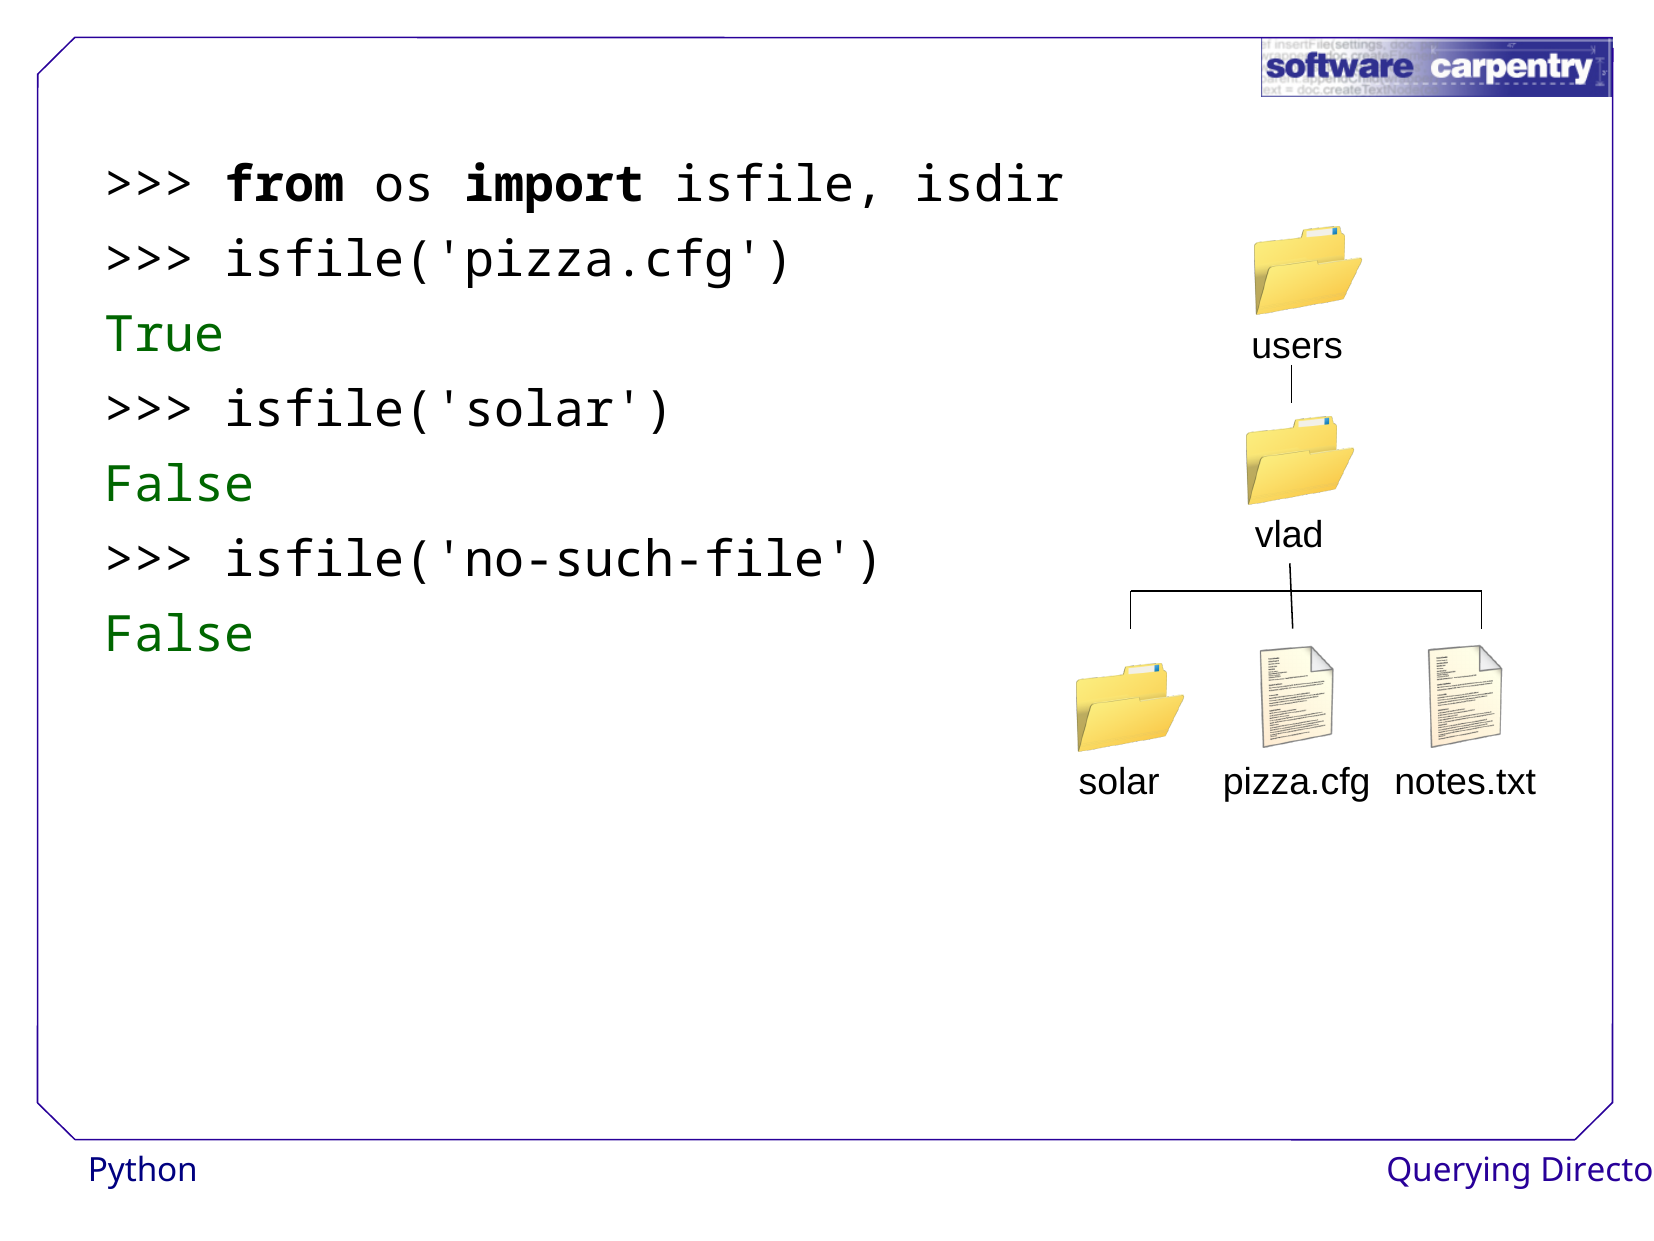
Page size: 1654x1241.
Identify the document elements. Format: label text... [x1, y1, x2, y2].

picture [1240, 639, 1354, 753]
picture [1242, 402, 1358, 518]
picture [1072, 649, 1188, 765]
text_box >>> from os import isfile, isdir >>> isfile('pizza.cfg') True >>> isfile('solar') False >>> isfile('no-such-file') False [89, 128, 1512, 1037]
picture [1408, 638, 1523, 753]
picture [1250, 212, 1366, 328]
text_box notes.txt [1379, 753, 1552, 811]
picture [1261, 39, 1613, 97]
text_box vlad [1240, 506, 1339, 564]
text_box users [1236, 316, 1358, 375]
text_box pizza.cfg [1208, 753, 1379, 811]
text_box solar [1063, 753, 1175, 811]
